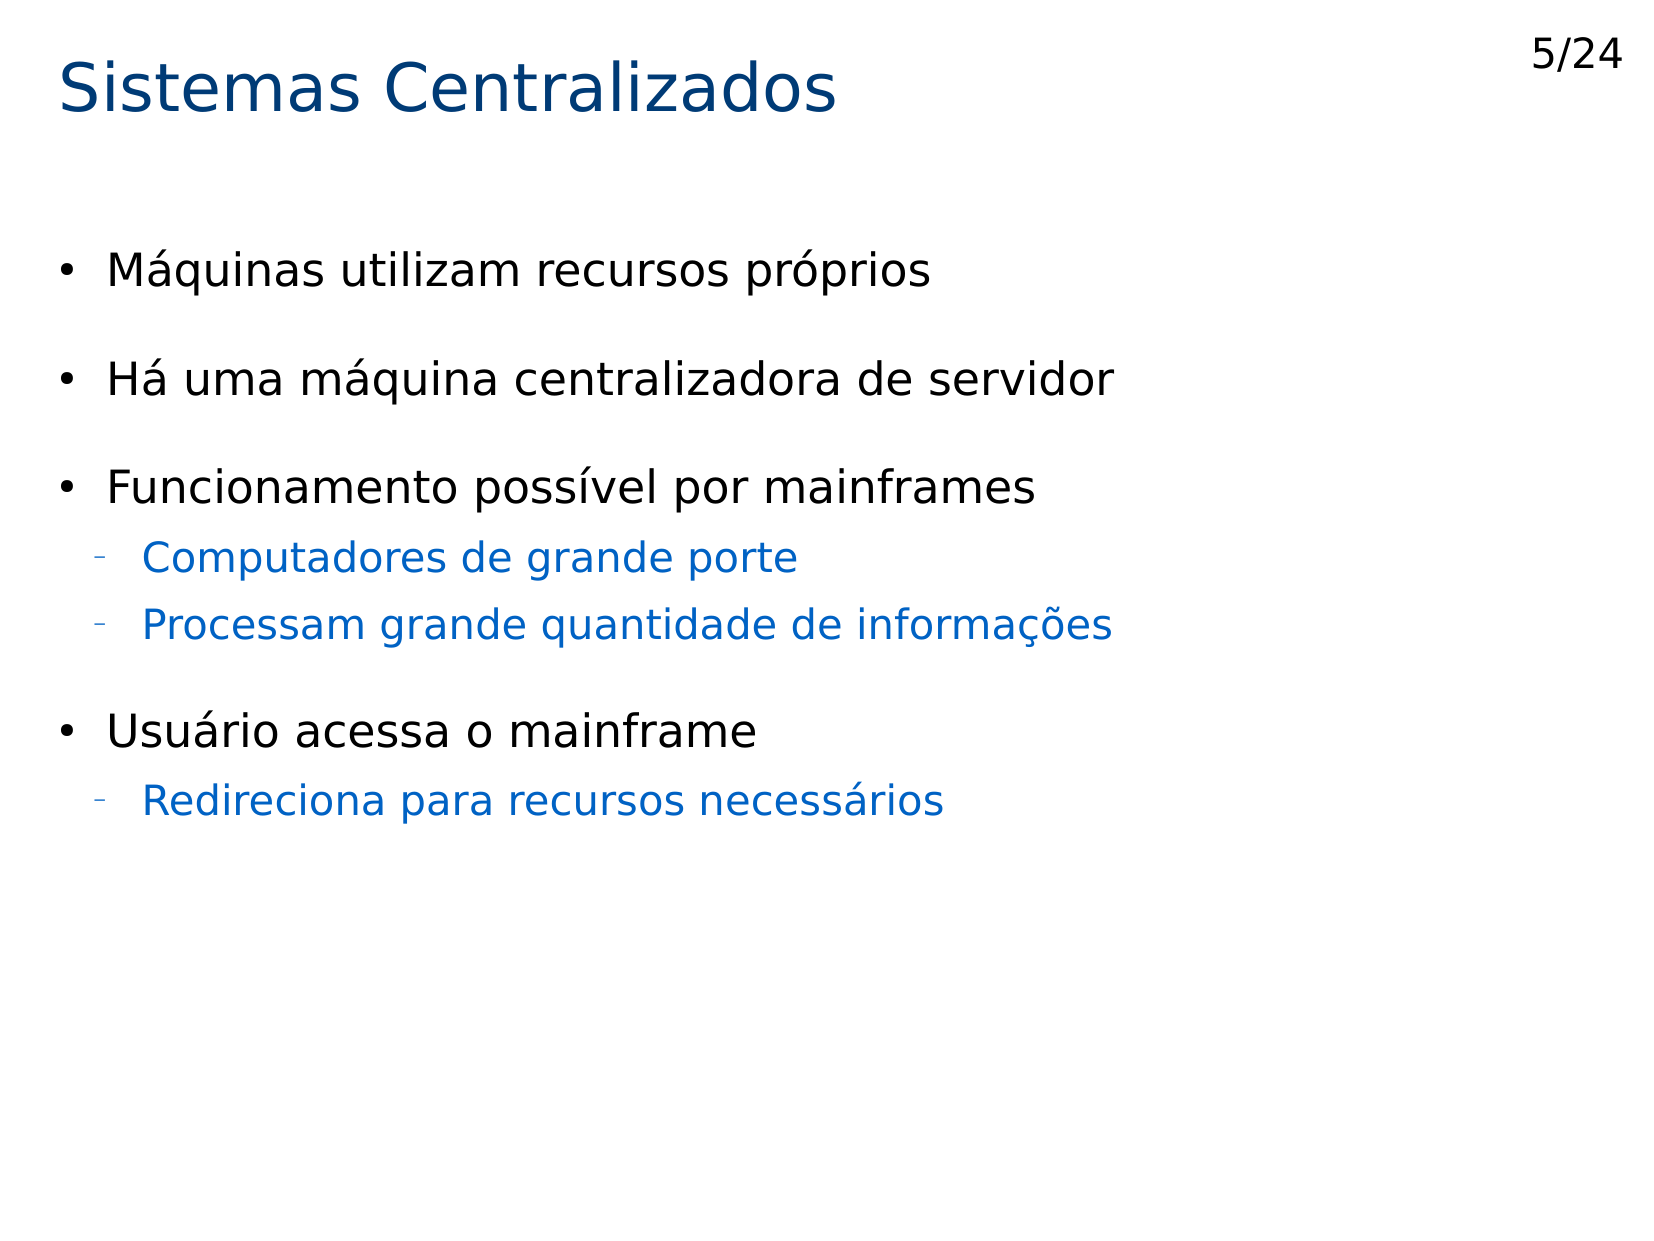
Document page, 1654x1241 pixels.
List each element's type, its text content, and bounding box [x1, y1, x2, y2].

title Sistemas Centralizados [59, 29, 1506, 148]
list Máquinas utilizam recursos próprios Há uma máquina centralizadora de servidor Funcionamento possível por mainframes Computadores de grande porte Processam grande quantidade de informações Usuário acessa o mainframe Redireciona para recursos necessários [59, 236, 1595, 1211]
